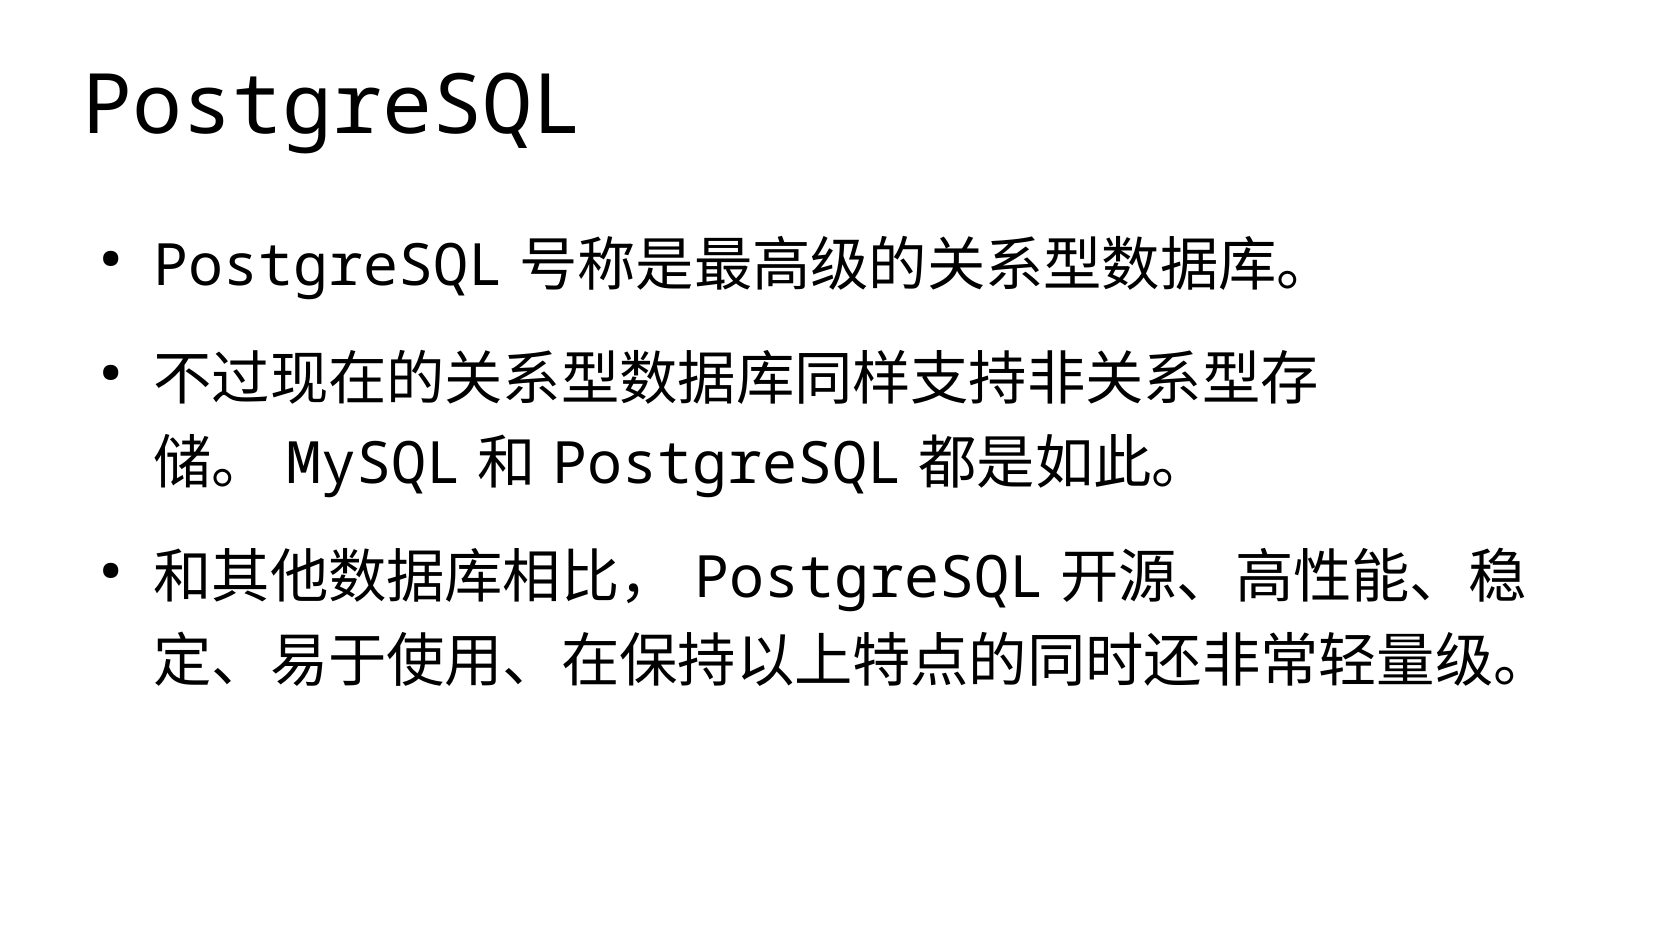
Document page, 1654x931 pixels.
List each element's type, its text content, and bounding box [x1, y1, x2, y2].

title PostgreSQL [82, 37, 1571, 166]
list PostgreSQL号称是最高级的关系型数据库。 不过现在的关系型数据库同样支持非关系型存储。MySQL和PostgreSQL都是如此。 和其他数据库相比，PostgreSQL开源、高性能、稳定、易于使用、在保持以上特点的同时还非常轻量级。 [82, 217, 1571, 875]
